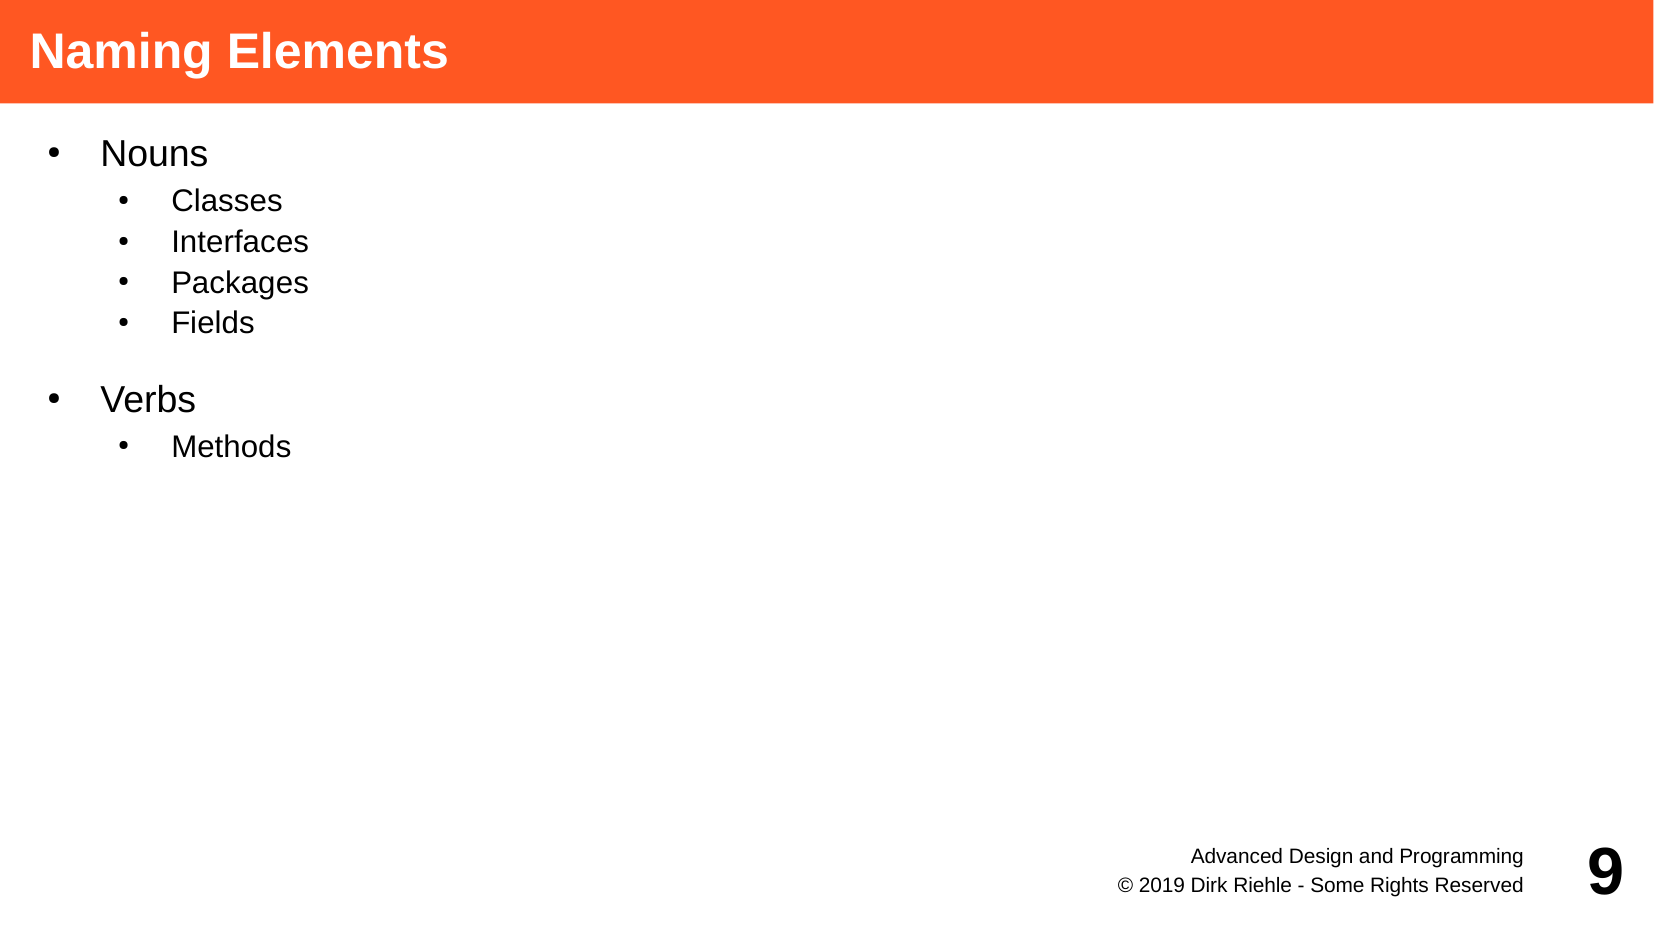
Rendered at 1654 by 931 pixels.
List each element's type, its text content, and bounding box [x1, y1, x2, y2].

title Naming Elements [0, 0, 1654, 104]
list Nouns Classes Interfaces Packages Fields Verbs Methods [29, 132, 1625, 813]
